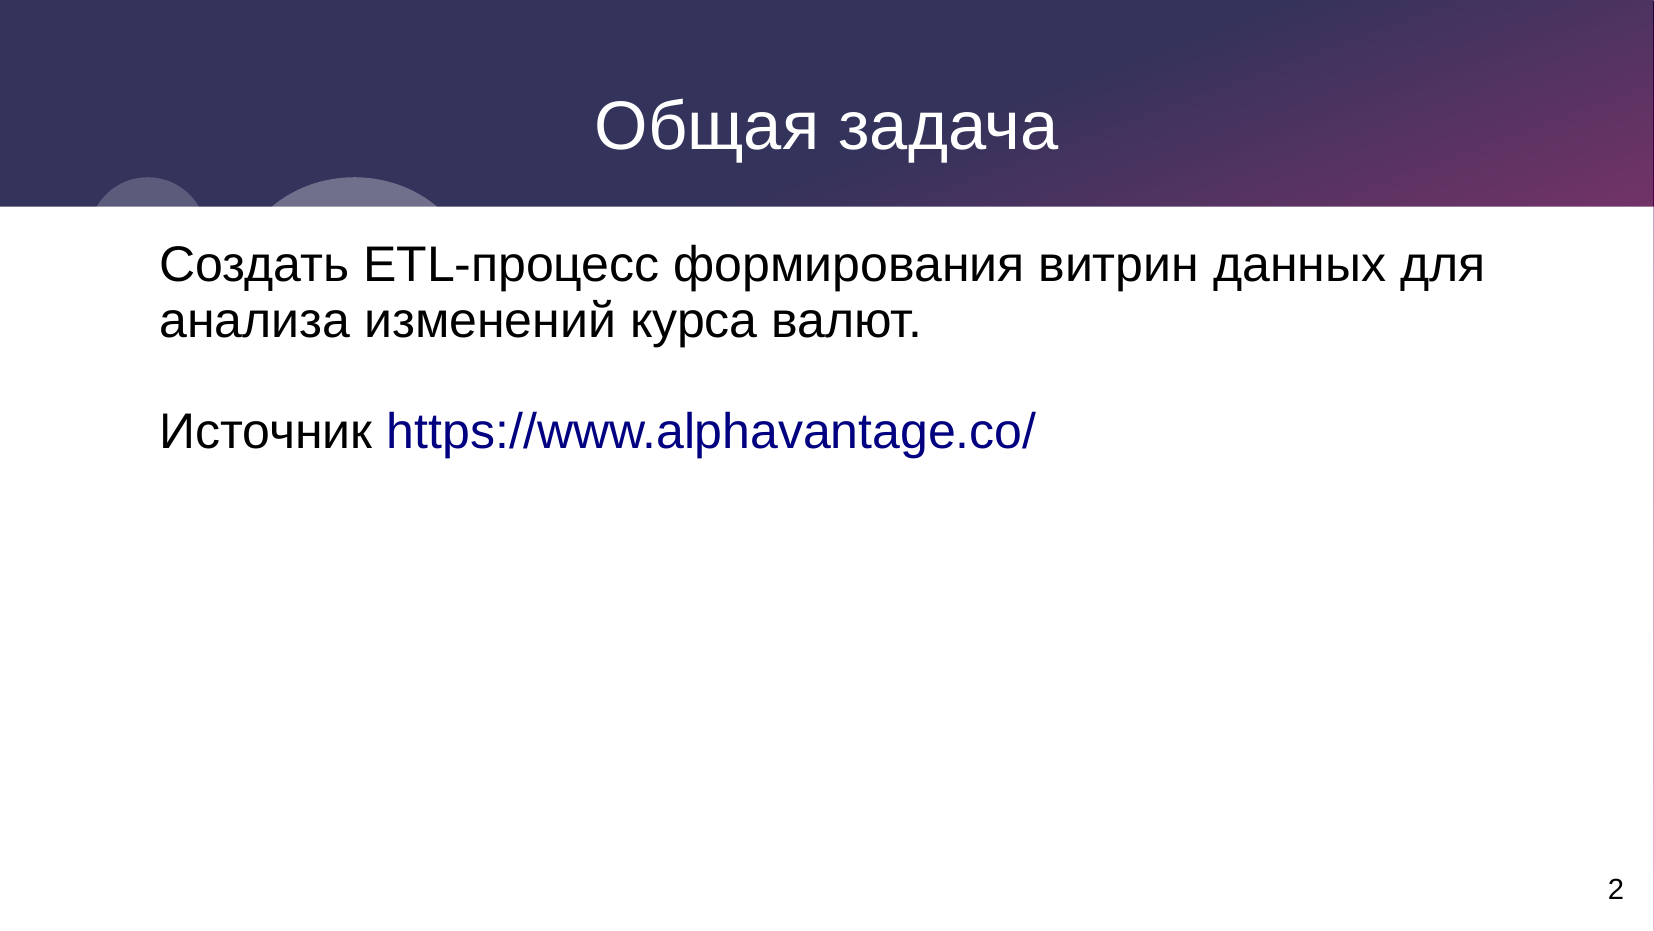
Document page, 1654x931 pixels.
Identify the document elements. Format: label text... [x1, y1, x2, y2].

title Общая задача [88, 44, 1565, 207]
list Создать ETL-процесс формирования витрин данных для анализа изменений курса валют. Источник https://www.alphavantage.co/ [88, 236, 1565, 827]
